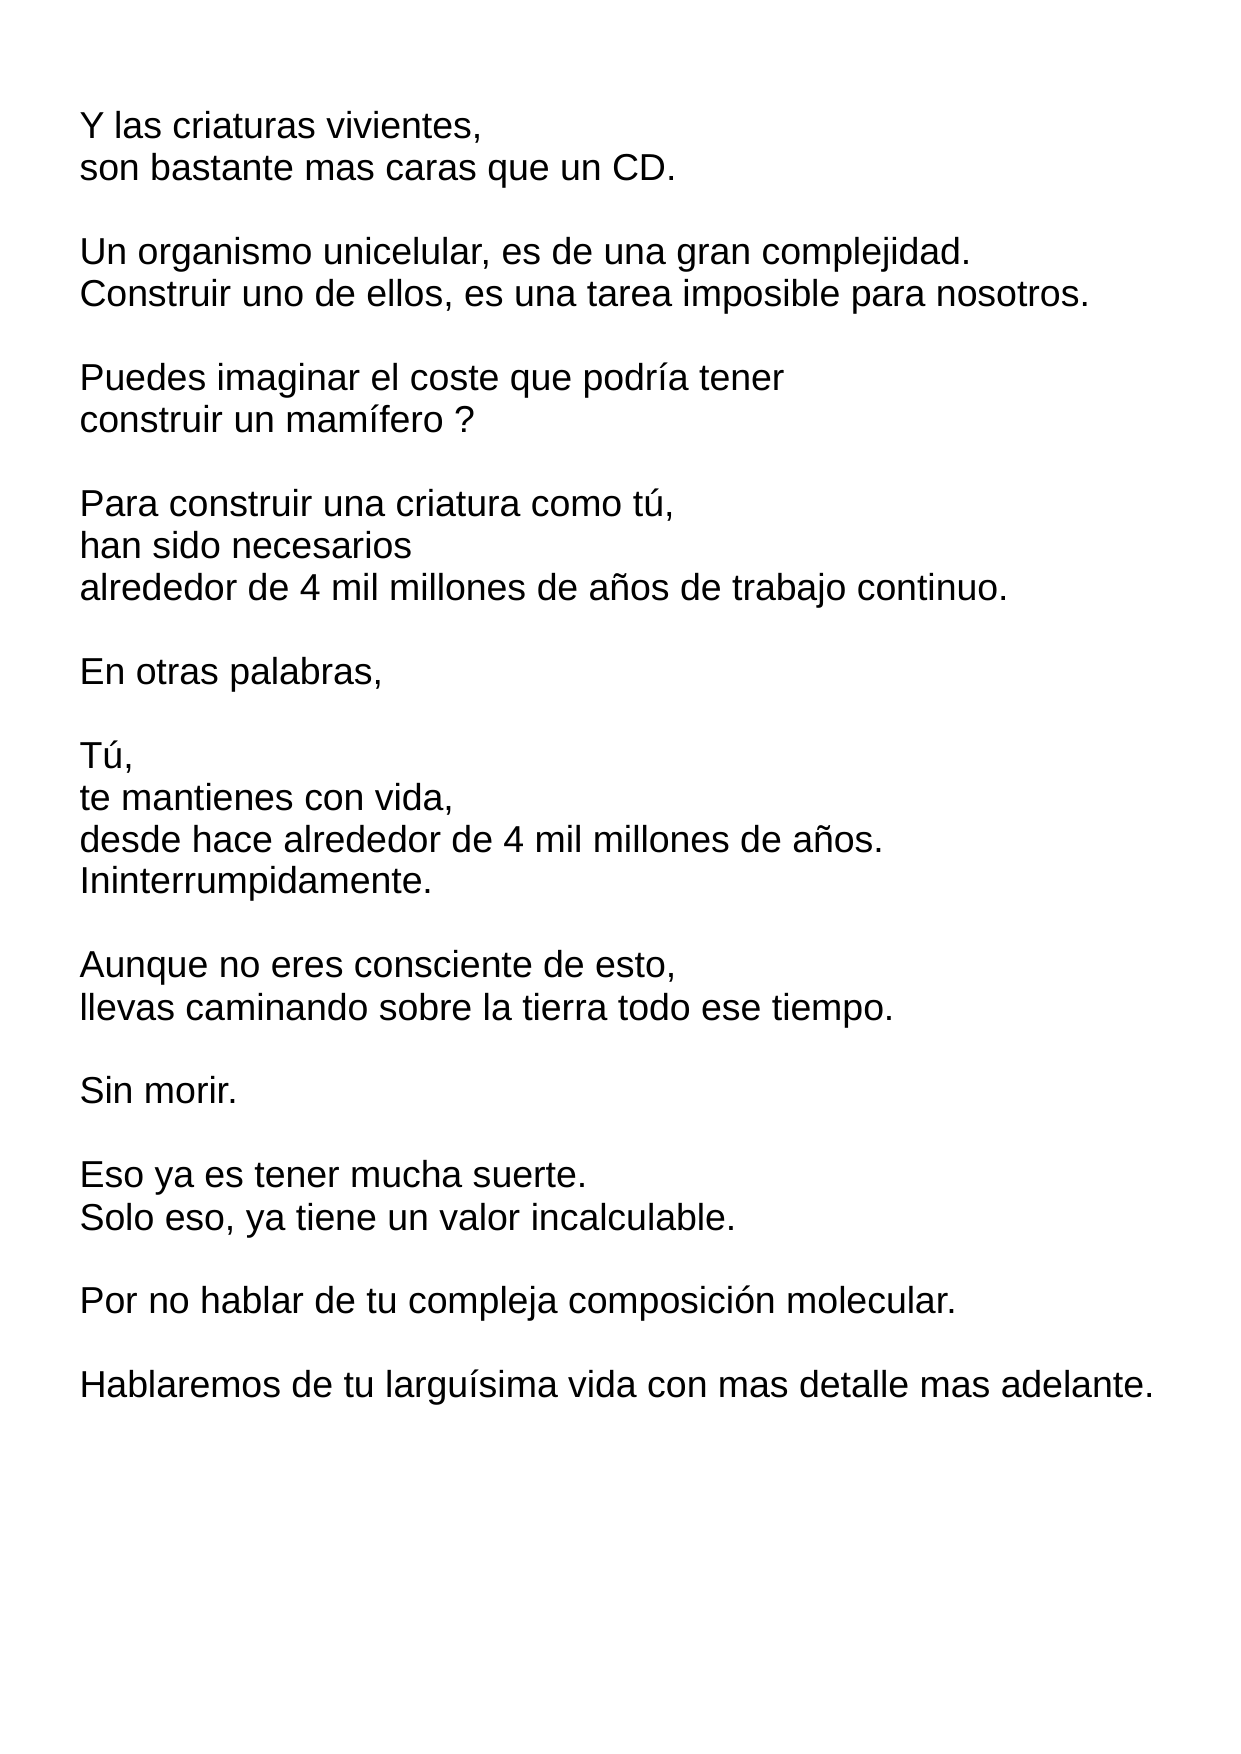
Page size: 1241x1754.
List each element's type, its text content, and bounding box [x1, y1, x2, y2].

text_box Y las criaturas vivientes, son bastante mas caras que un CD. Un organismo unicelular, es de una gran complejidad. Construir uno de ellos, es una tarea imposible para nosotros. Puedes imaginar el coste que podría tener construir un mamífero ? Para construir una criatura como tú, han sido necesarios alrededor de 4 mil millones de años de trabajo continuo. En otras palabras, Tú, te mantienes con vida, desde hace alrededor de 4 mil millones de años. Ininterrumpidamente. Aunque no eres consciente de esto, llevas caminando sobre la tierra todo ese tiempo. Sin morir. Eso ya es tener mucha suerte. Solo eso, ya tiene un valor incalculable. Por no hablar de tu compleja composición molecular. Hablaremos de tu larguísima vida con mas detalle mas adelante. [64, 54, 1182, 1708]
